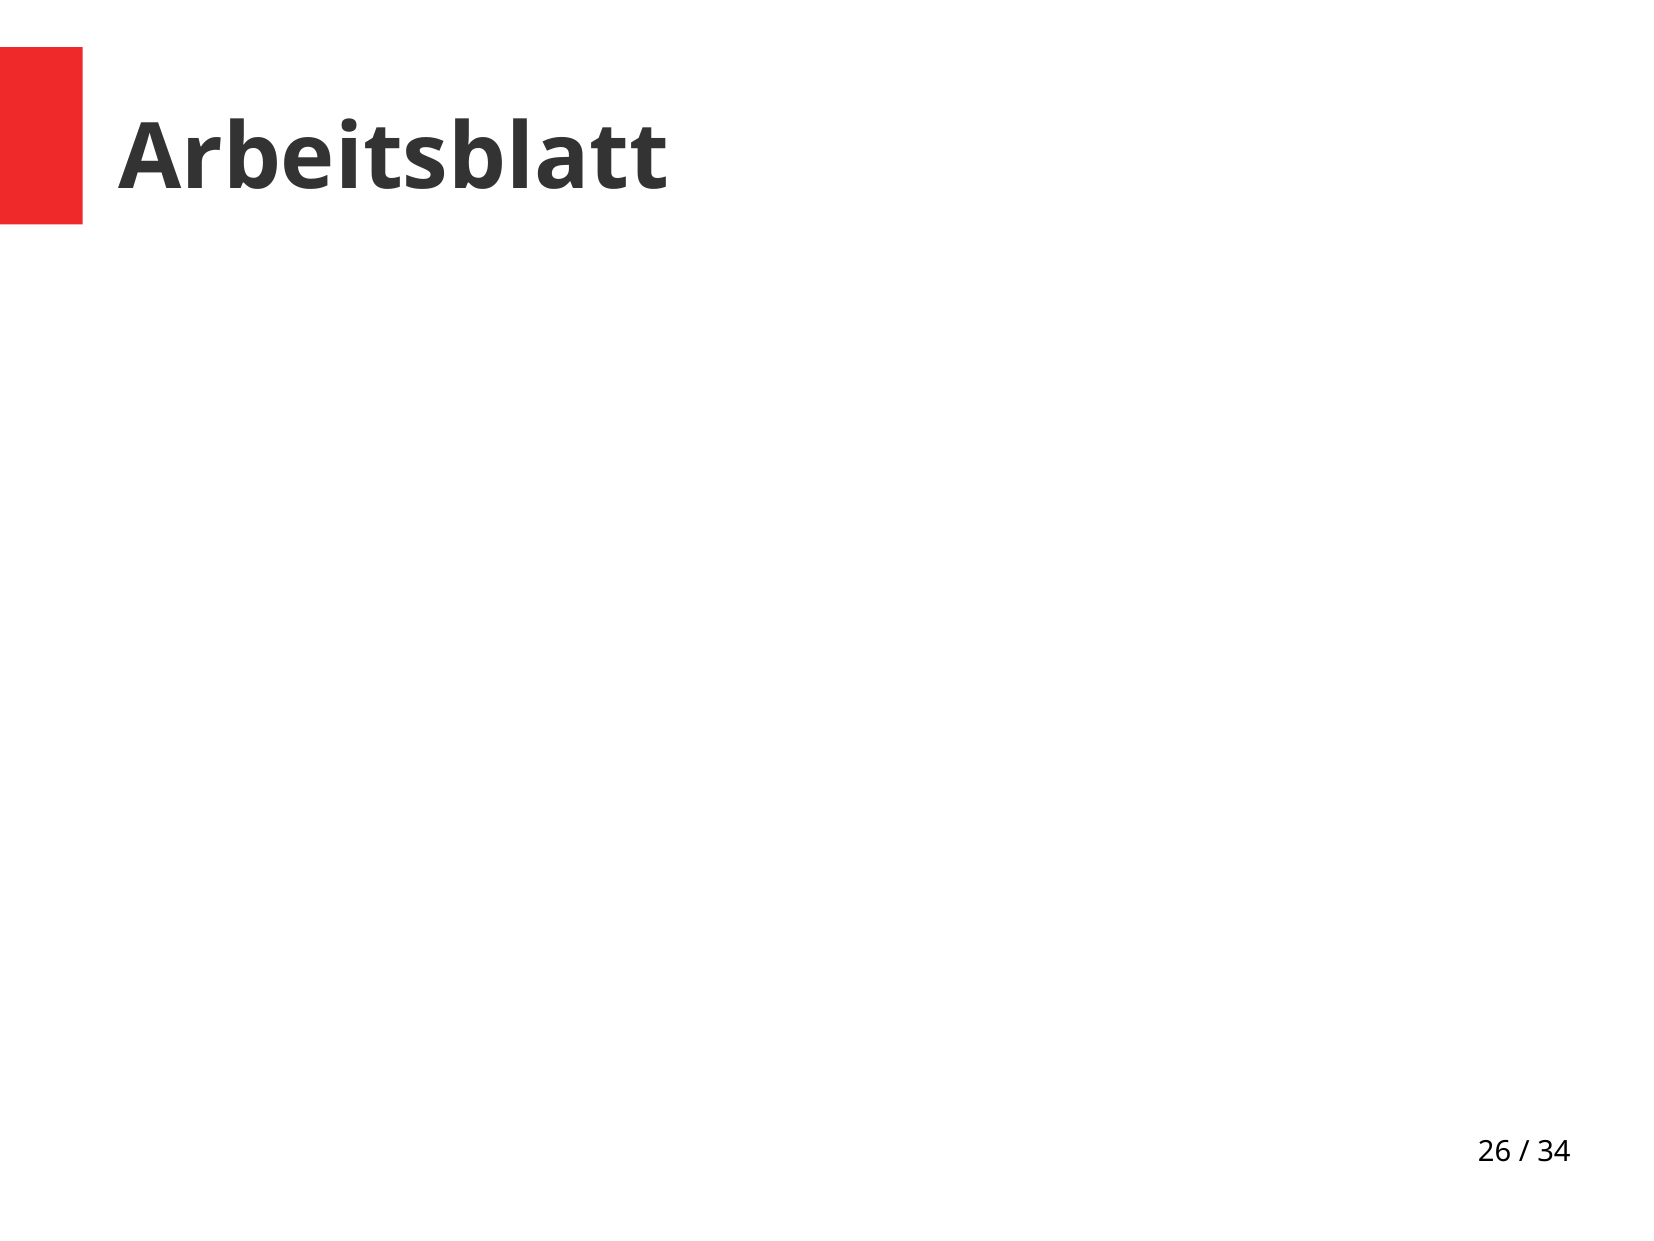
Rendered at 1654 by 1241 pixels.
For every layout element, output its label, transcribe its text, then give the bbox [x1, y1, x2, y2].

title Arbeitsblatt [118, 49, 1571, 257]
